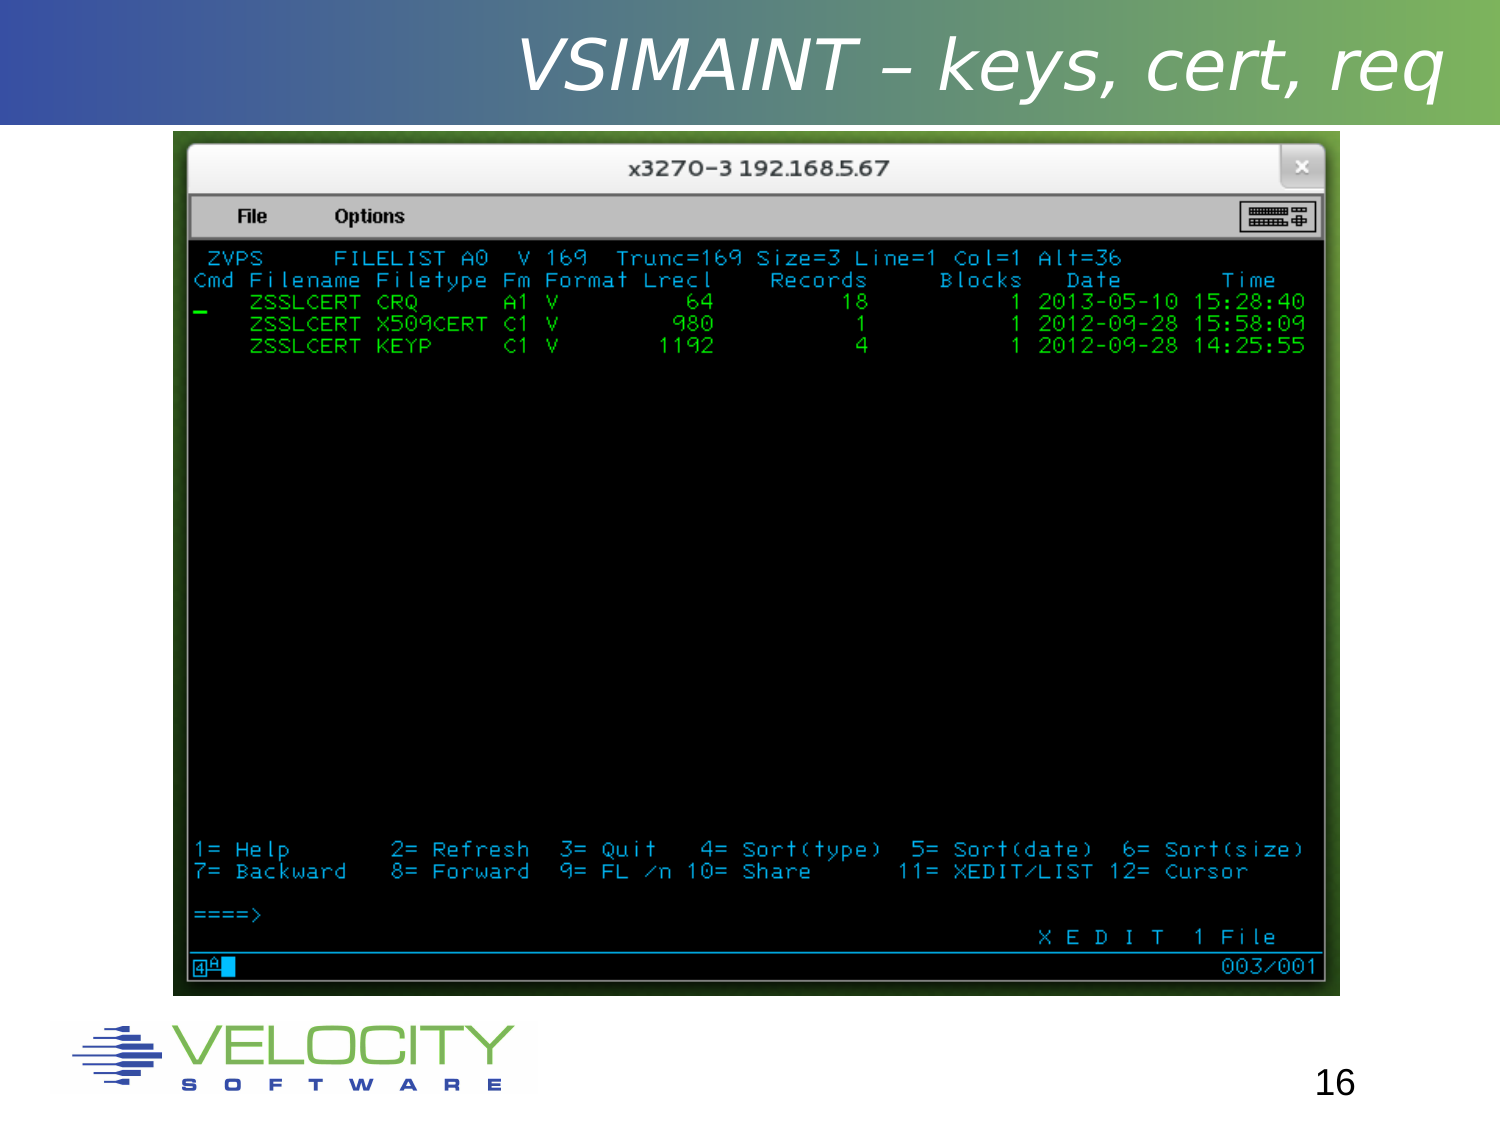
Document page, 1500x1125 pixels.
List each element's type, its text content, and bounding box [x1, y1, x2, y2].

title VSIMAINT – keys, cert, req [62, 12, 1463, 113]
picture [173, 131, 1340, 997]
picture [50, 1021, 538, 1094]
